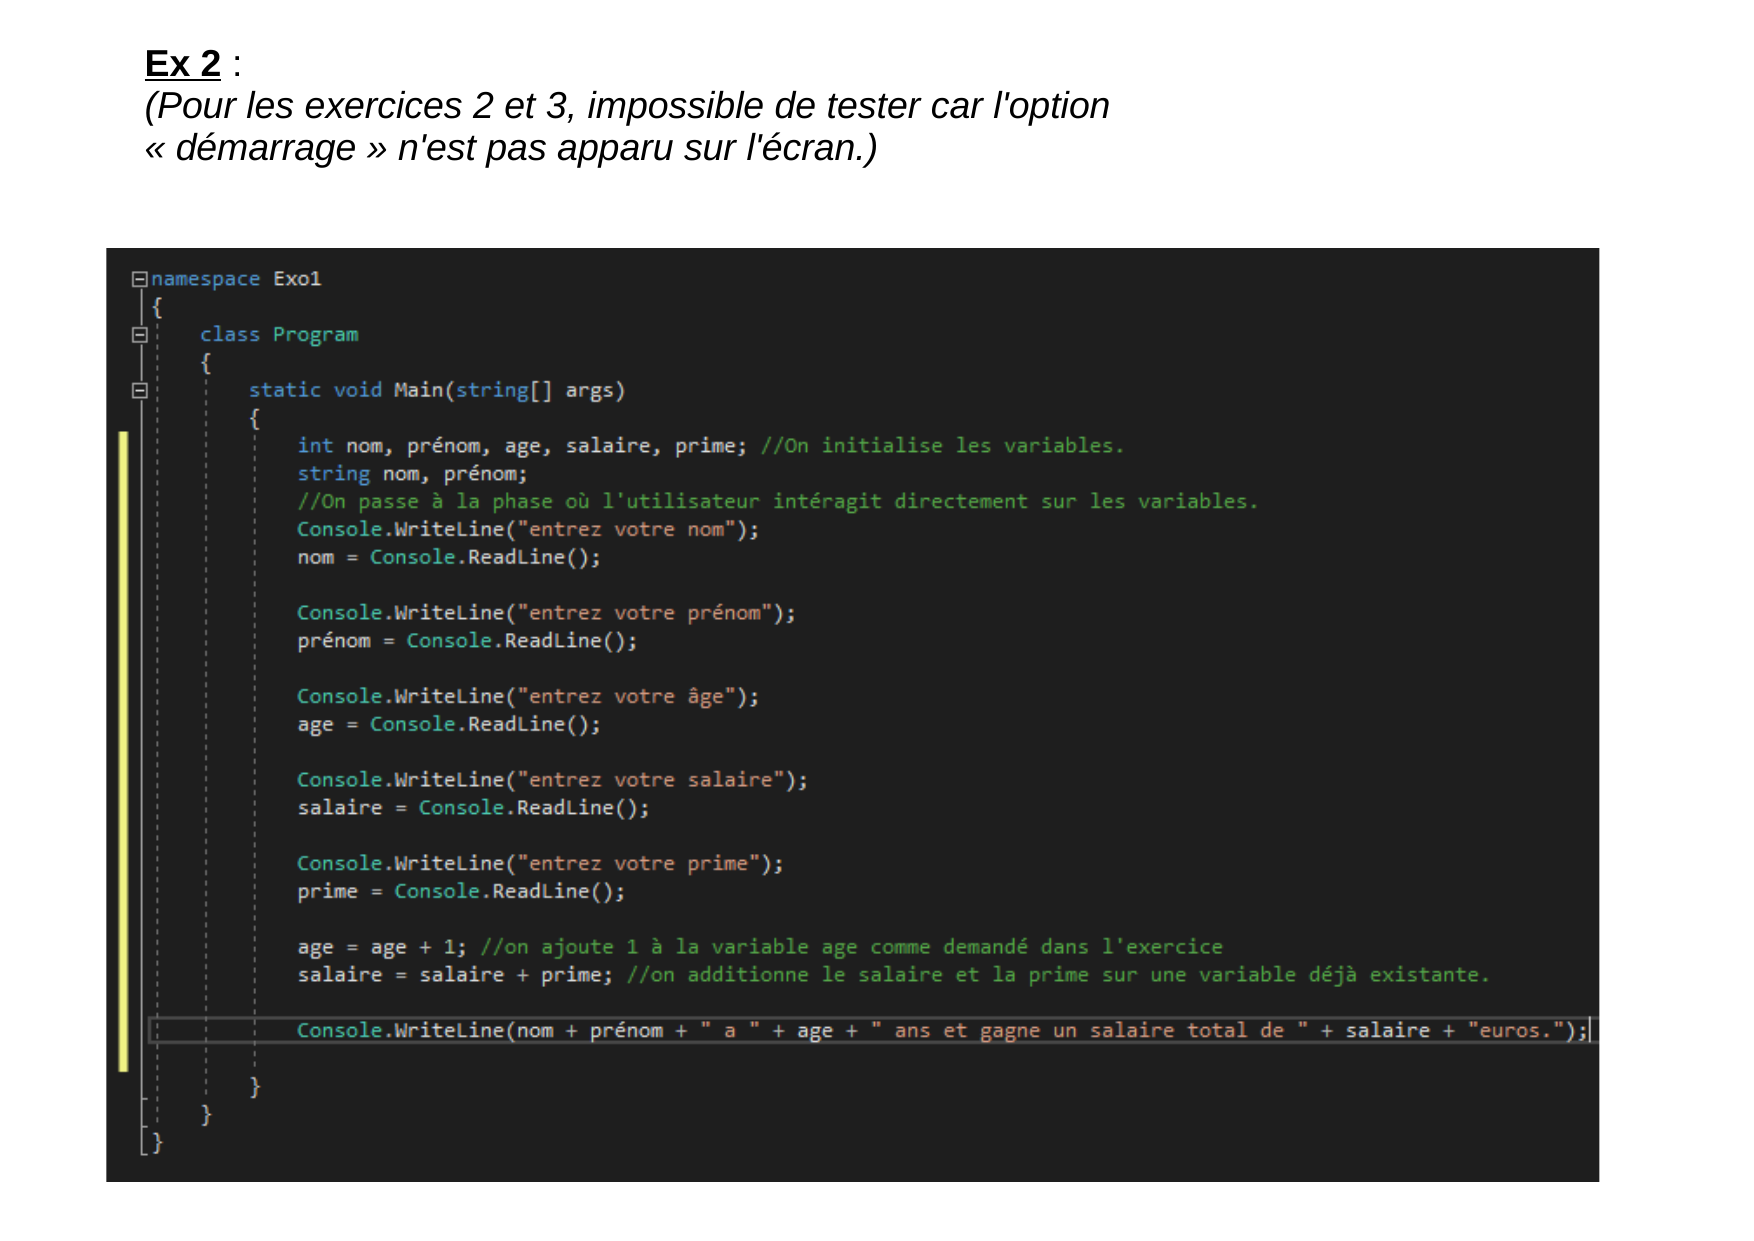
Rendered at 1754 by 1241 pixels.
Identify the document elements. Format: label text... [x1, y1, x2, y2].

text_box Ex 2 : (Pour les exercices 2 et 3, impossible de tester car l'option « démarrage » n'est pas apparu sur l'écran.) [129, 35, 1241, 177]
picture [106, 248, 1600, 1182]
